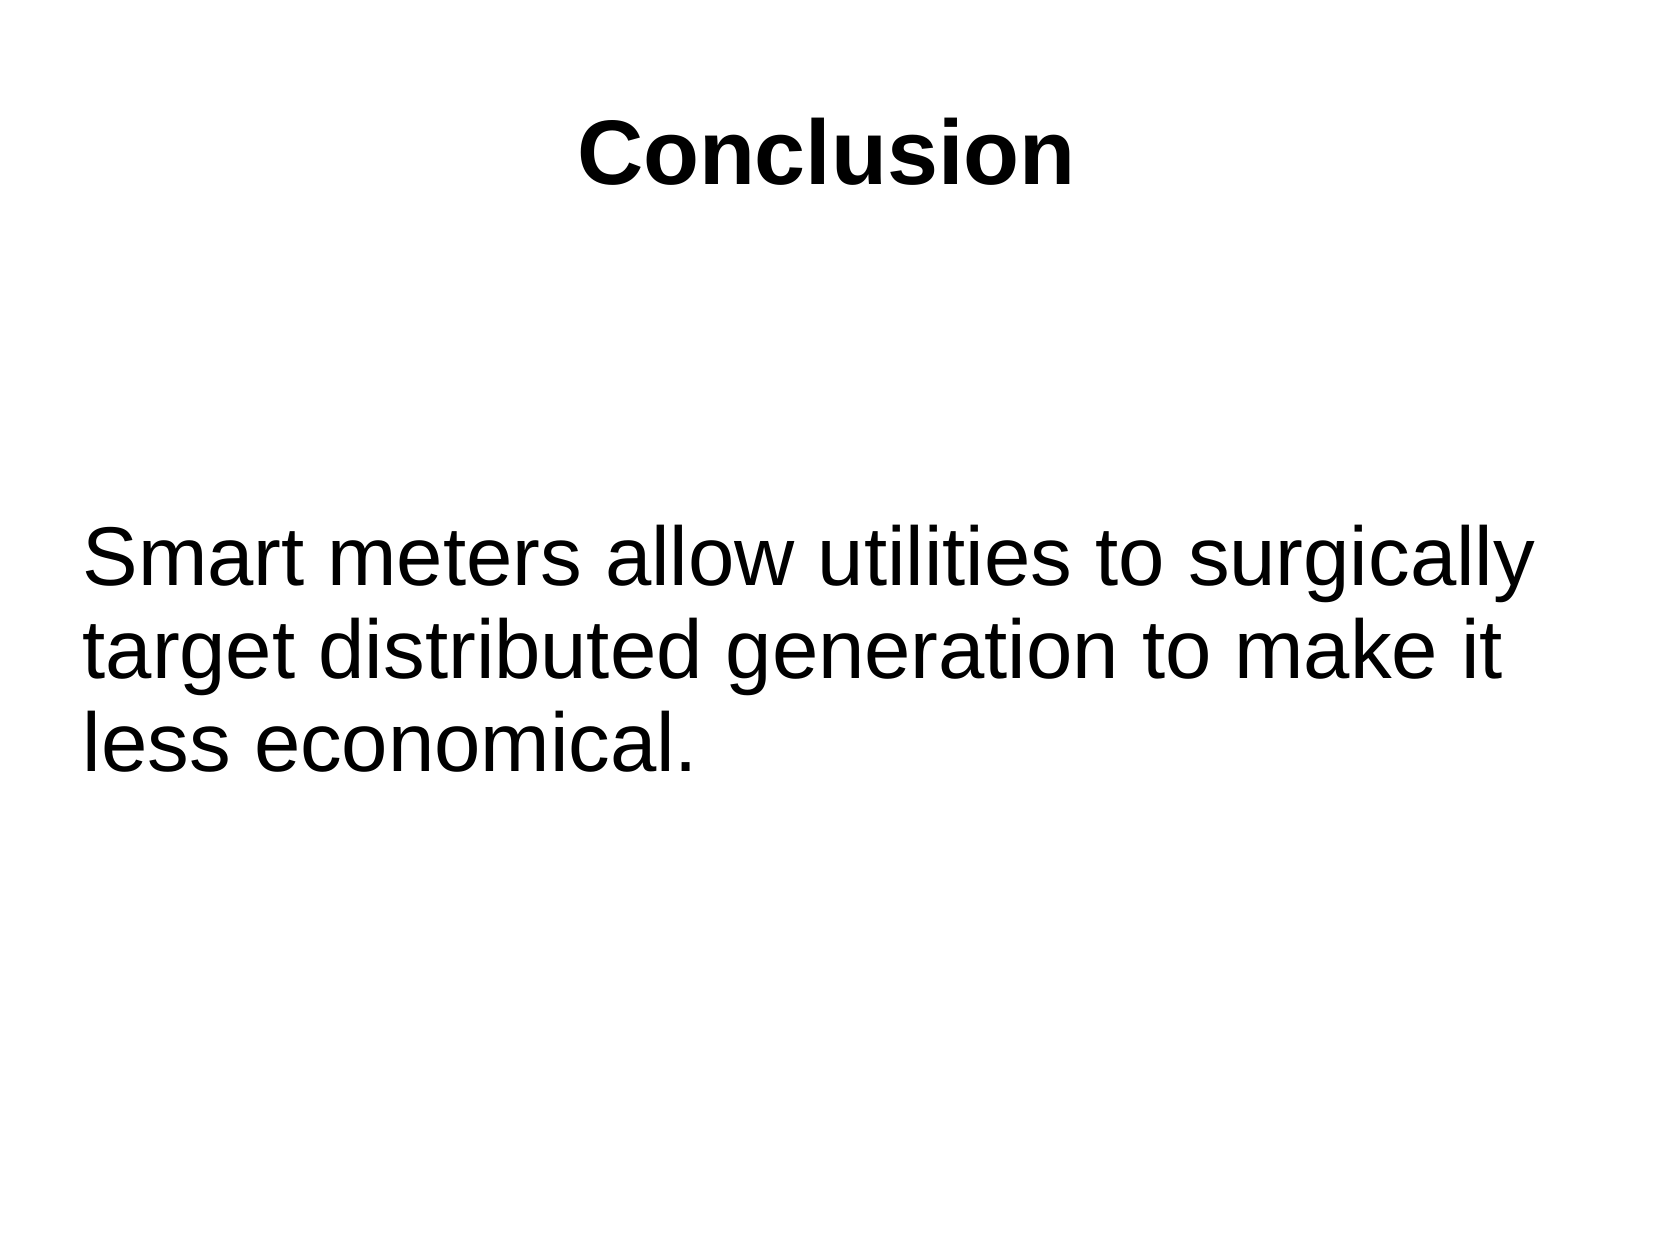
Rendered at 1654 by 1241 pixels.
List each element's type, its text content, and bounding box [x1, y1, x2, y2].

title Conclusion [82, 49, 1571, 257]
subtitle Smart meters allow utilities to surgically target distributed generation to make it less economical. [82, 290, 1571, 1010]
